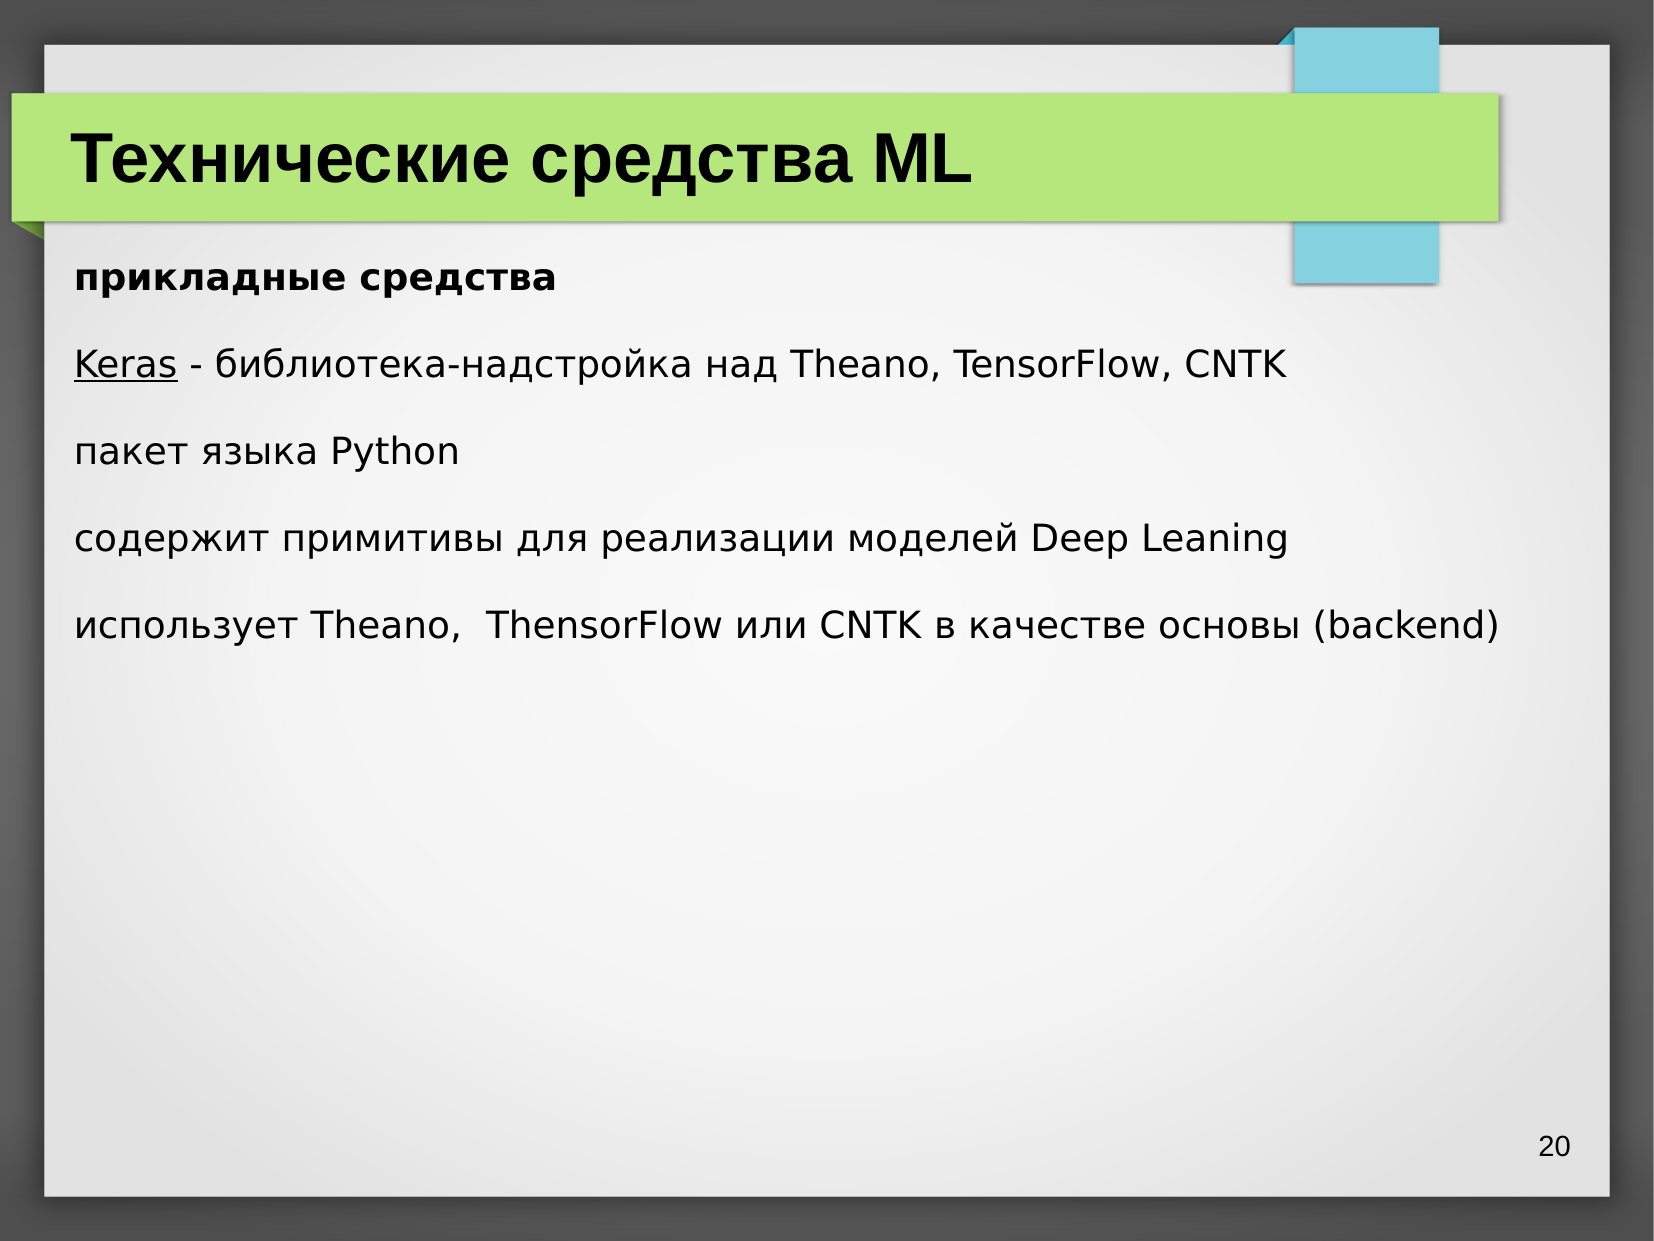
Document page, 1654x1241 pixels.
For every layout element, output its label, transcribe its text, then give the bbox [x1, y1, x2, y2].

text_box прикладные средства Keras - библиотека-надстройка над Theano, TensorFlow, CNTK пакет языка Python содержит примитивы для реализации моделей Deep Leaning использует Theano, ThensorFlow или CNTK в качестве основы (backend) [59, 248, 1571, 969]
title Технические средства ML [70, 118, 1205, 199]
picture [0, 0, 1654, 1241]
